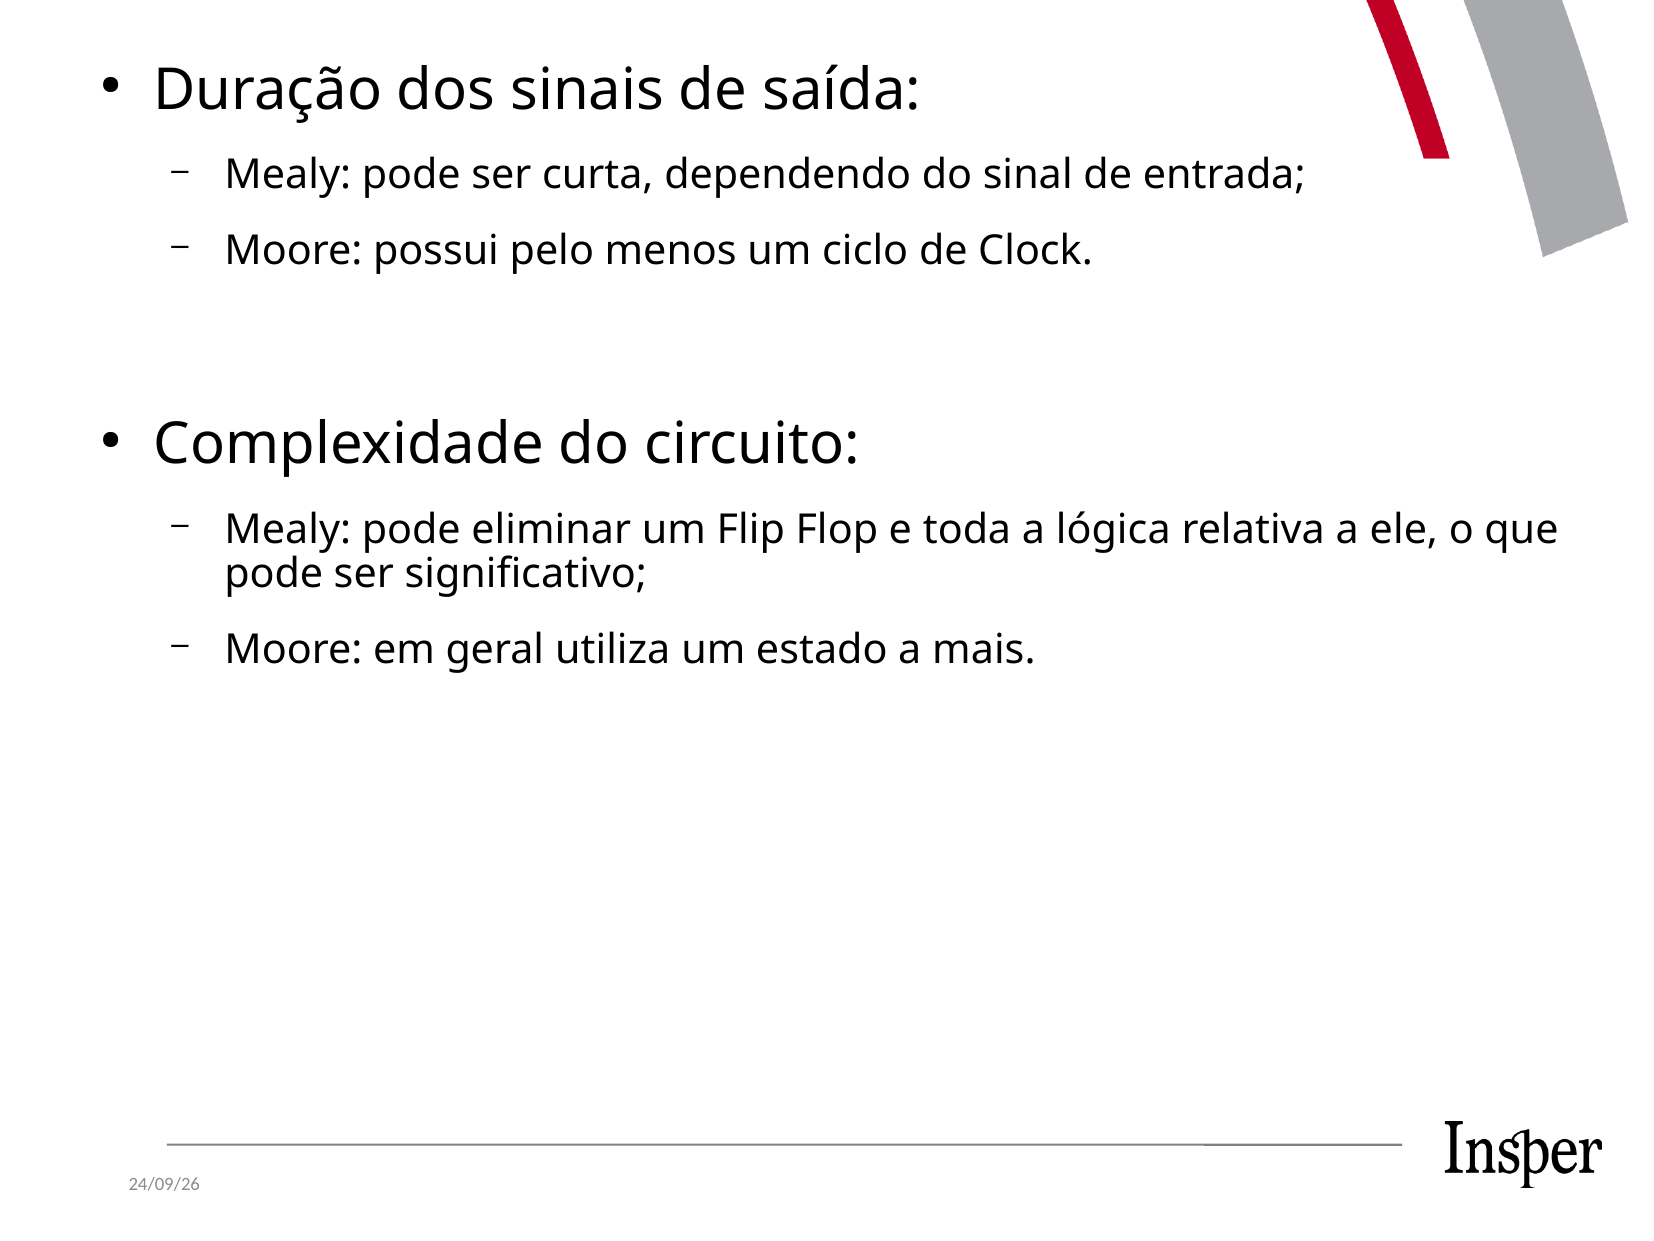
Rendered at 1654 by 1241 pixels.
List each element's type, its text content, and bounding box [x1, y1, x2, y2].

list Duração dos sinais de saída: Mealy: pode ser curta, dependendo do sinal de entrada; Moore: possui pelo menos um ciclo de Clock. Complexidade do circuito: Mealy: pode eliminar um Flip Flop e toda a lógica relativa a ele, o que pode ser significativo; Moore: em geral utiliza um estado a mais. [82, 59, 1571, 1109]
